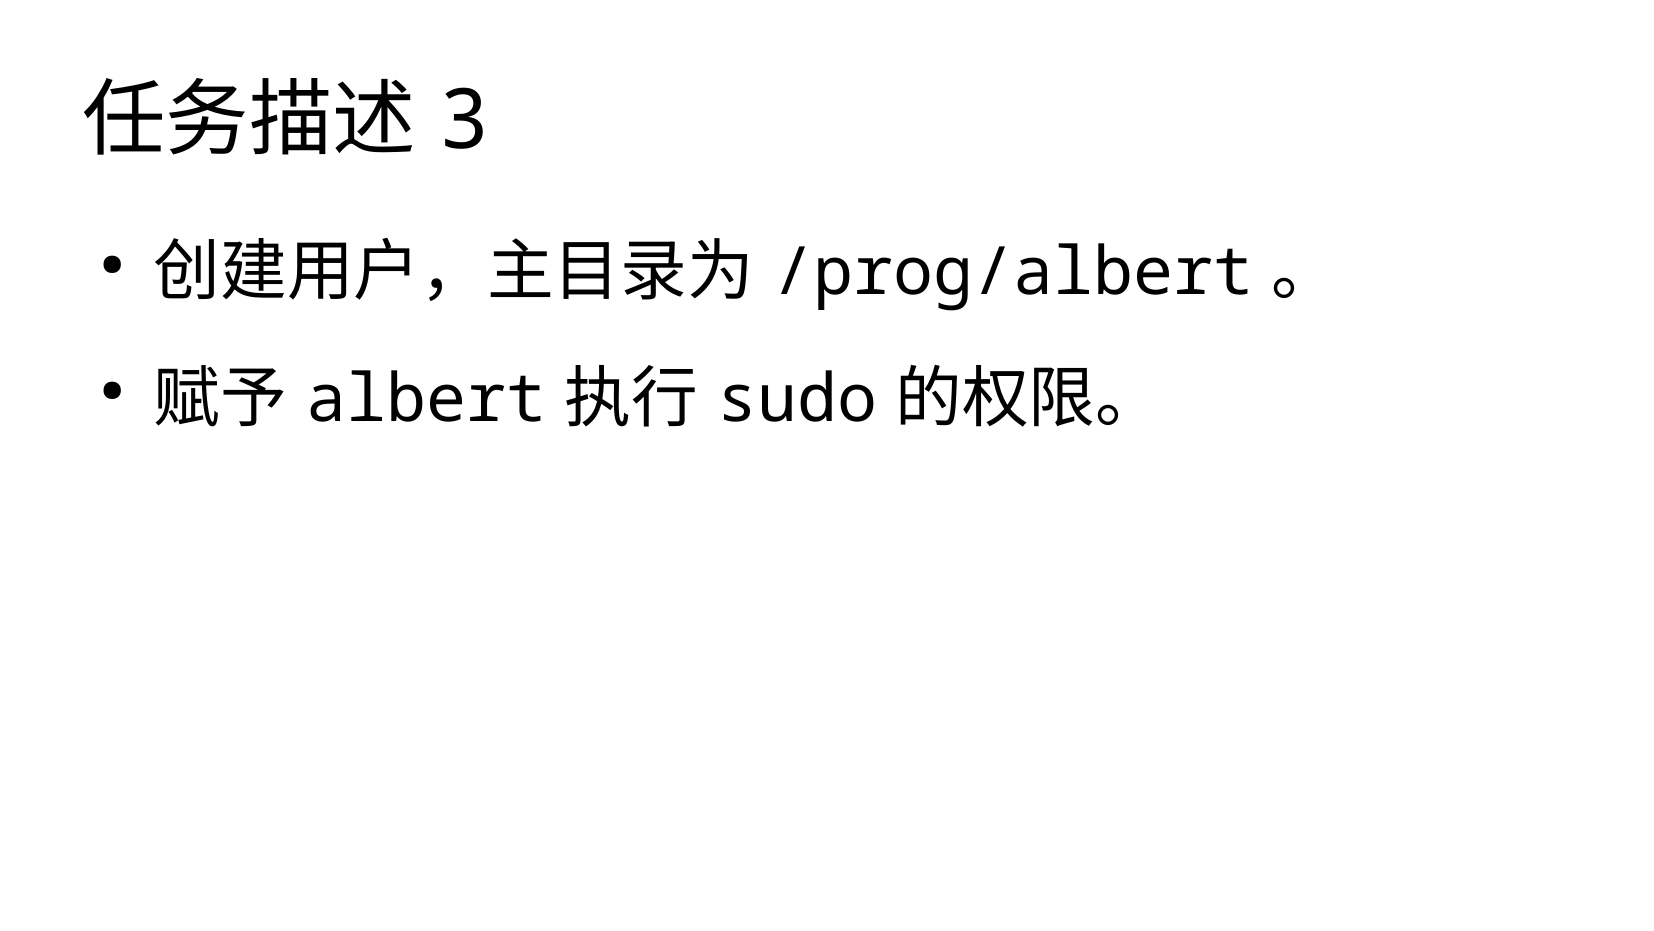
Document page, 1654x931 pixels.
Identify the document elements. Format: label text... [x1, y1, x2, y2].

title 任务描述3 [82, 37, 1571, 189]
list 创建用户，主目录为/prog/albert。 赋予albert执行sudo的权限。 [82, 217, 1571, 839]
